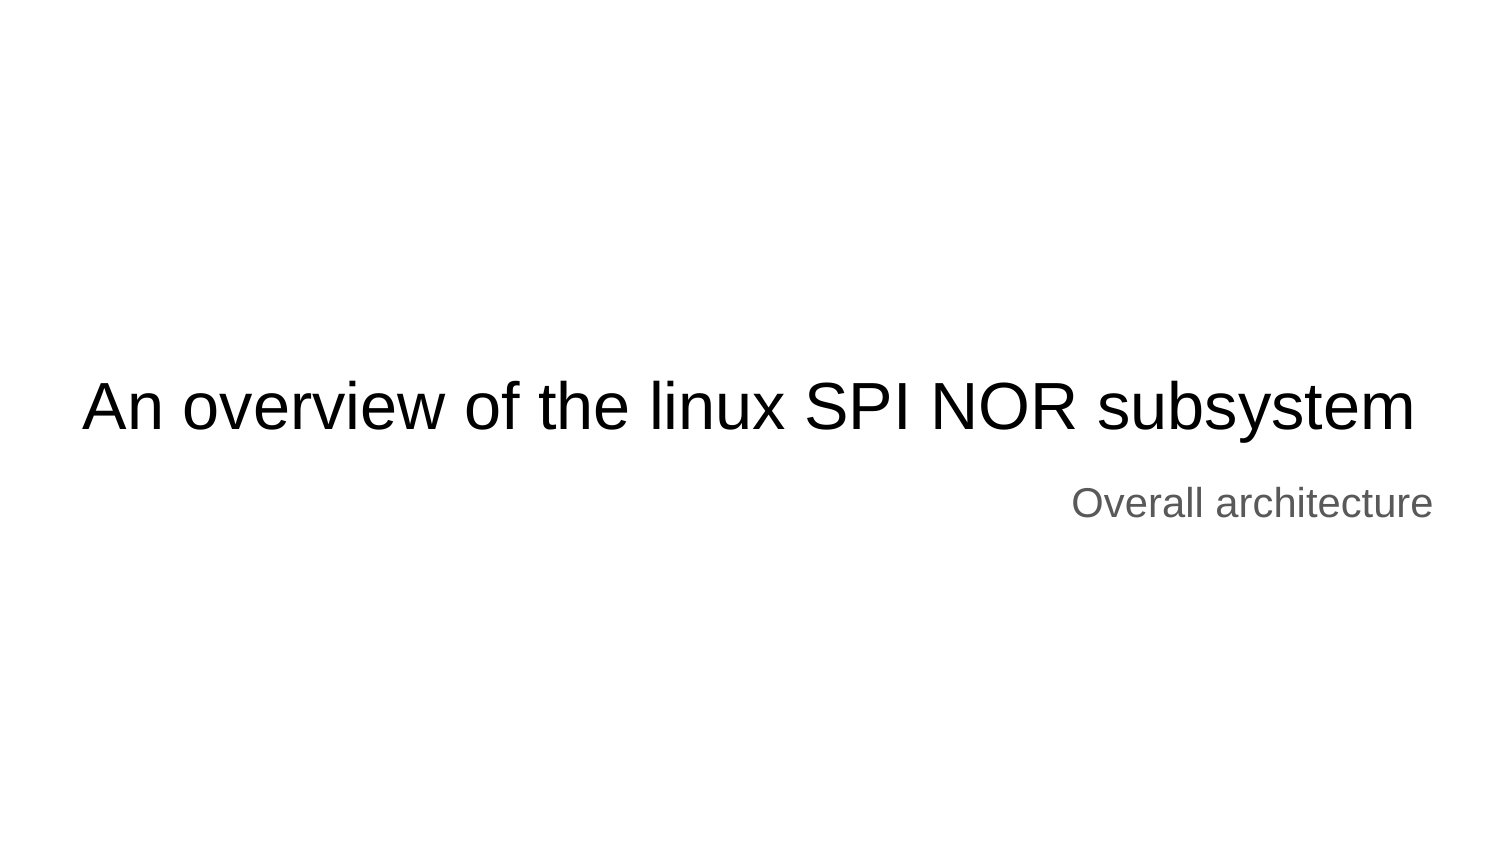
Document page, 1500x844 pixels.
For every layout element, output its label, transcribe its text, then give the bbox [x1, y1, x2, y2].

title An overview of the linux SPI NOR subsystem [51, 122, 1449, 459]
subtitle Overall architecture [51, 464, 1449, 595]
